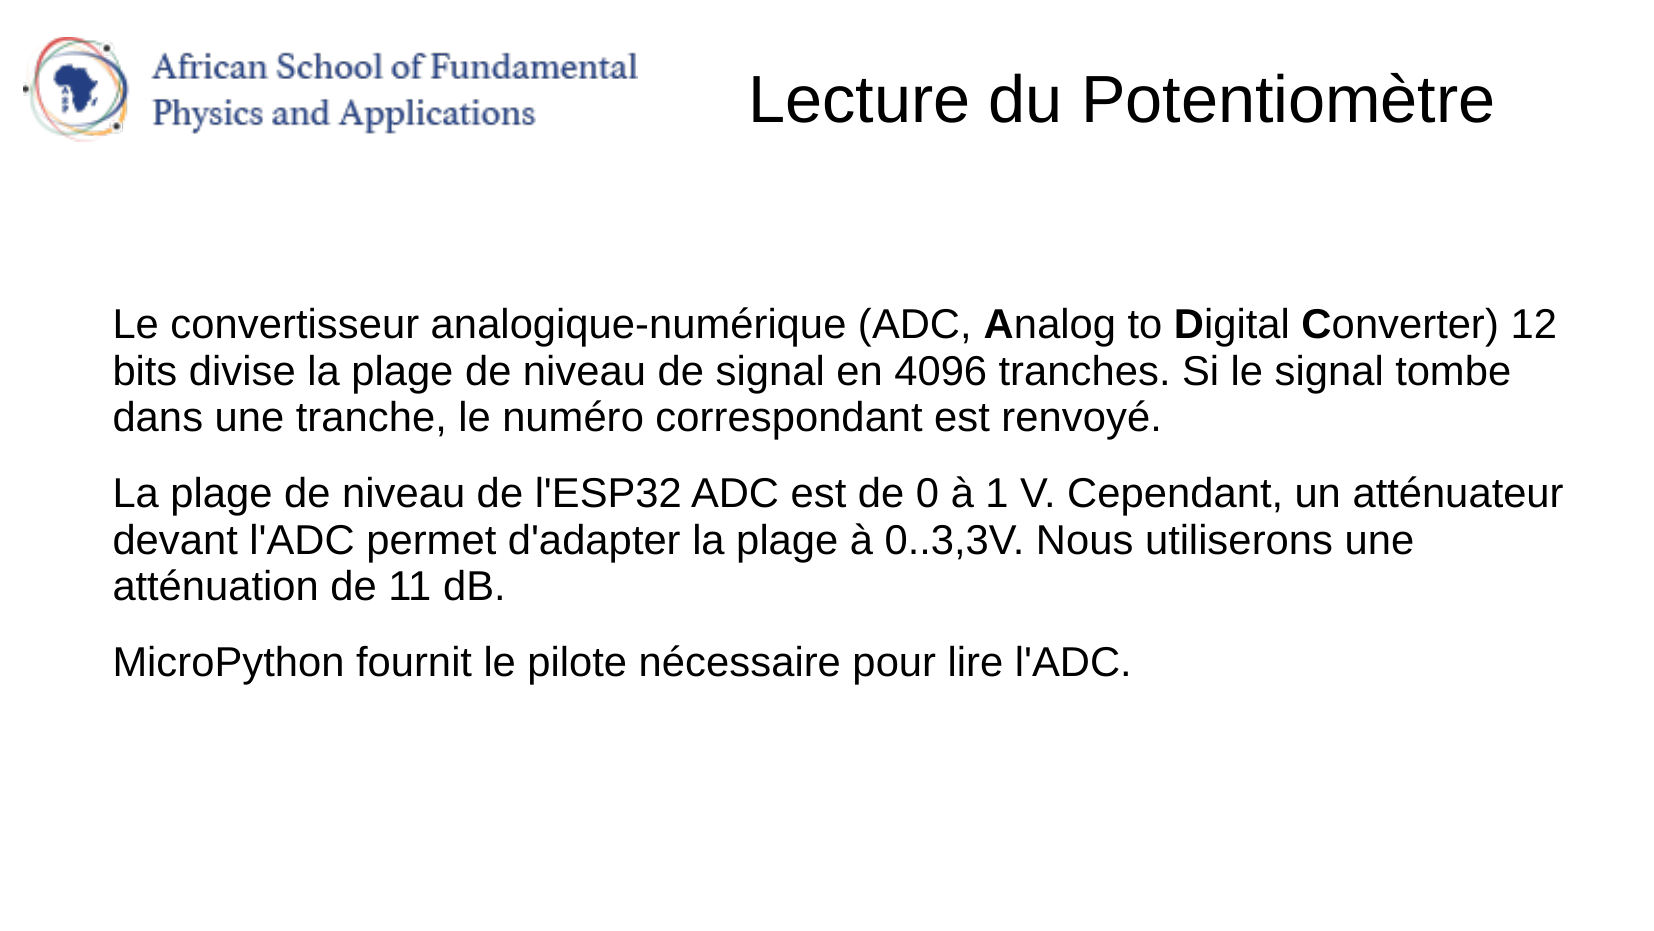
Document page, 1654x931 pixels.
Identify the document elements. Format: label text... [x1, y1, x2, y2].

list Le convertisseur analogique-numérique (ADC, Analog to Digital Converter) 12 bits divise la plage de niveau de signal en 4096 tranches. Si le signal tombe dans une tranche, le numéro correspondant est renvoyé. La plage de niveau de l'ESP32 ADC est de 0 à 1 V. Cependant, un atténuateur devant l'ADC permet d'adapter la plage à 0..3,3V. Nous utiliserons une atténuation de 11 dB. MicroPython fournit le pilote nécessaire pour lire l'ADC. [112, 225, 1601, 765]
title Lecture du Potentiomètre [635, 21, 1610, 177]
picture [23, 37, 635, 142]
